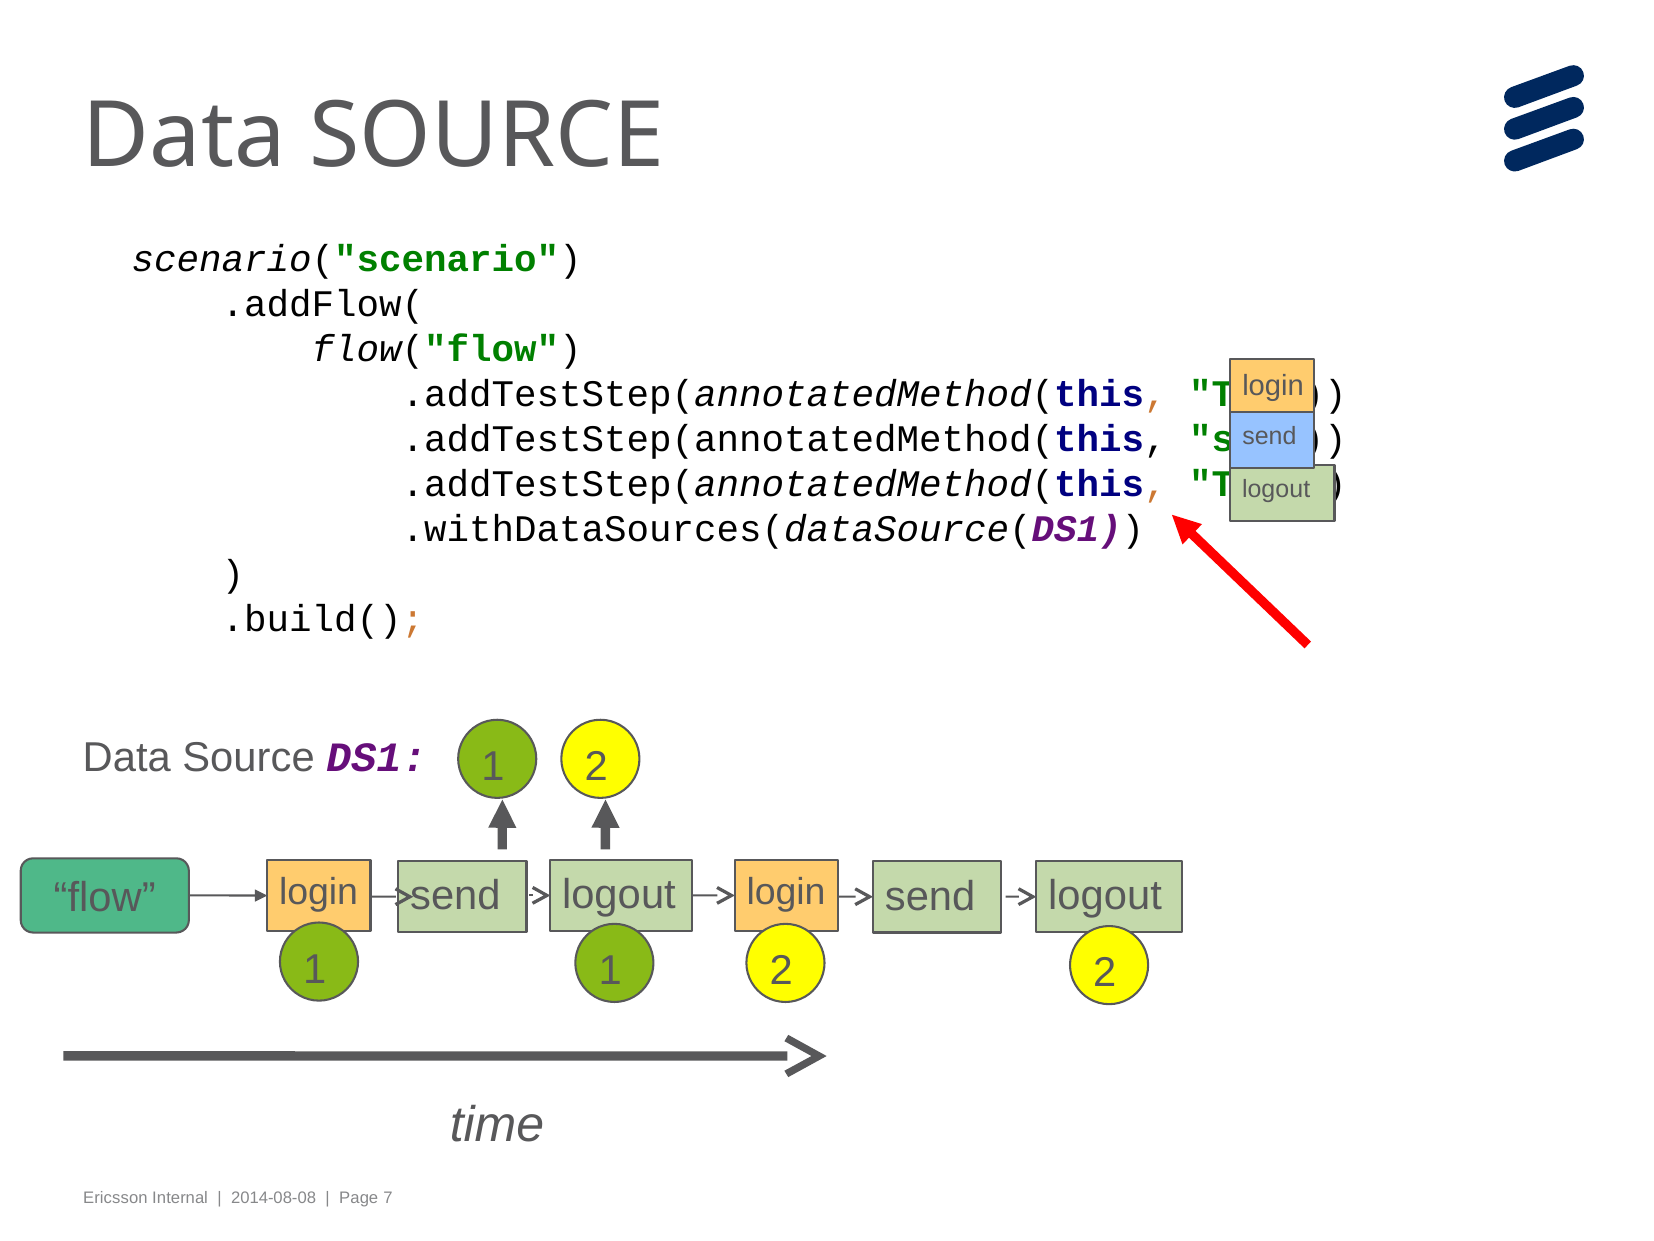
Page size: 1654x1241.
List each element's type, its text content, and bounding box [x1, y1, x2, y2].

text_box login [267, 859, 371, 932]
text_box Data Source DS1: [67, 722, 442, 788]
title Data SOURCE [71, 43, 1427, 240]
text_box 1 [458, 719, 537, 798]
text_box 2 [746, 923, 825, 1002]
text_box 2 [1070, 926, 1149, 1005]
text_box send [1230, 412, 1315, 468]
text_box 2 [561, 719, 640, 798]
text_box login [734, 859, 838, 932]
text_box send [873, 861, 1002, 933]
text_box logout [550, 859, 692, 932]
text_box login [1230, 358, 1315, 412]
text_box time [435, 1083, 560, 1159]
text_box 1 [575, 923, 654, 1002]
text_box 1 [279, 922, 359, 1001]
text_box logout [1230, 465, 1335, 522]
text_box “flow” [20, 858, 189, 933]
text_box scenario("scenario") .addFlow( flow("flow") .addTestStep(annotatedMethod(this, "TS1")) .addTestStep(annotatedMethod(this, "sen")) .addTestStep(annotatedMethod(this, "TS2")) .withDataSources(dataSource(DS1)) ) .build(); [116, 226, 1362, 647]
text_box logout [1036, 860, 1182, 933]
text_box send [398, 860, 527, 933]
